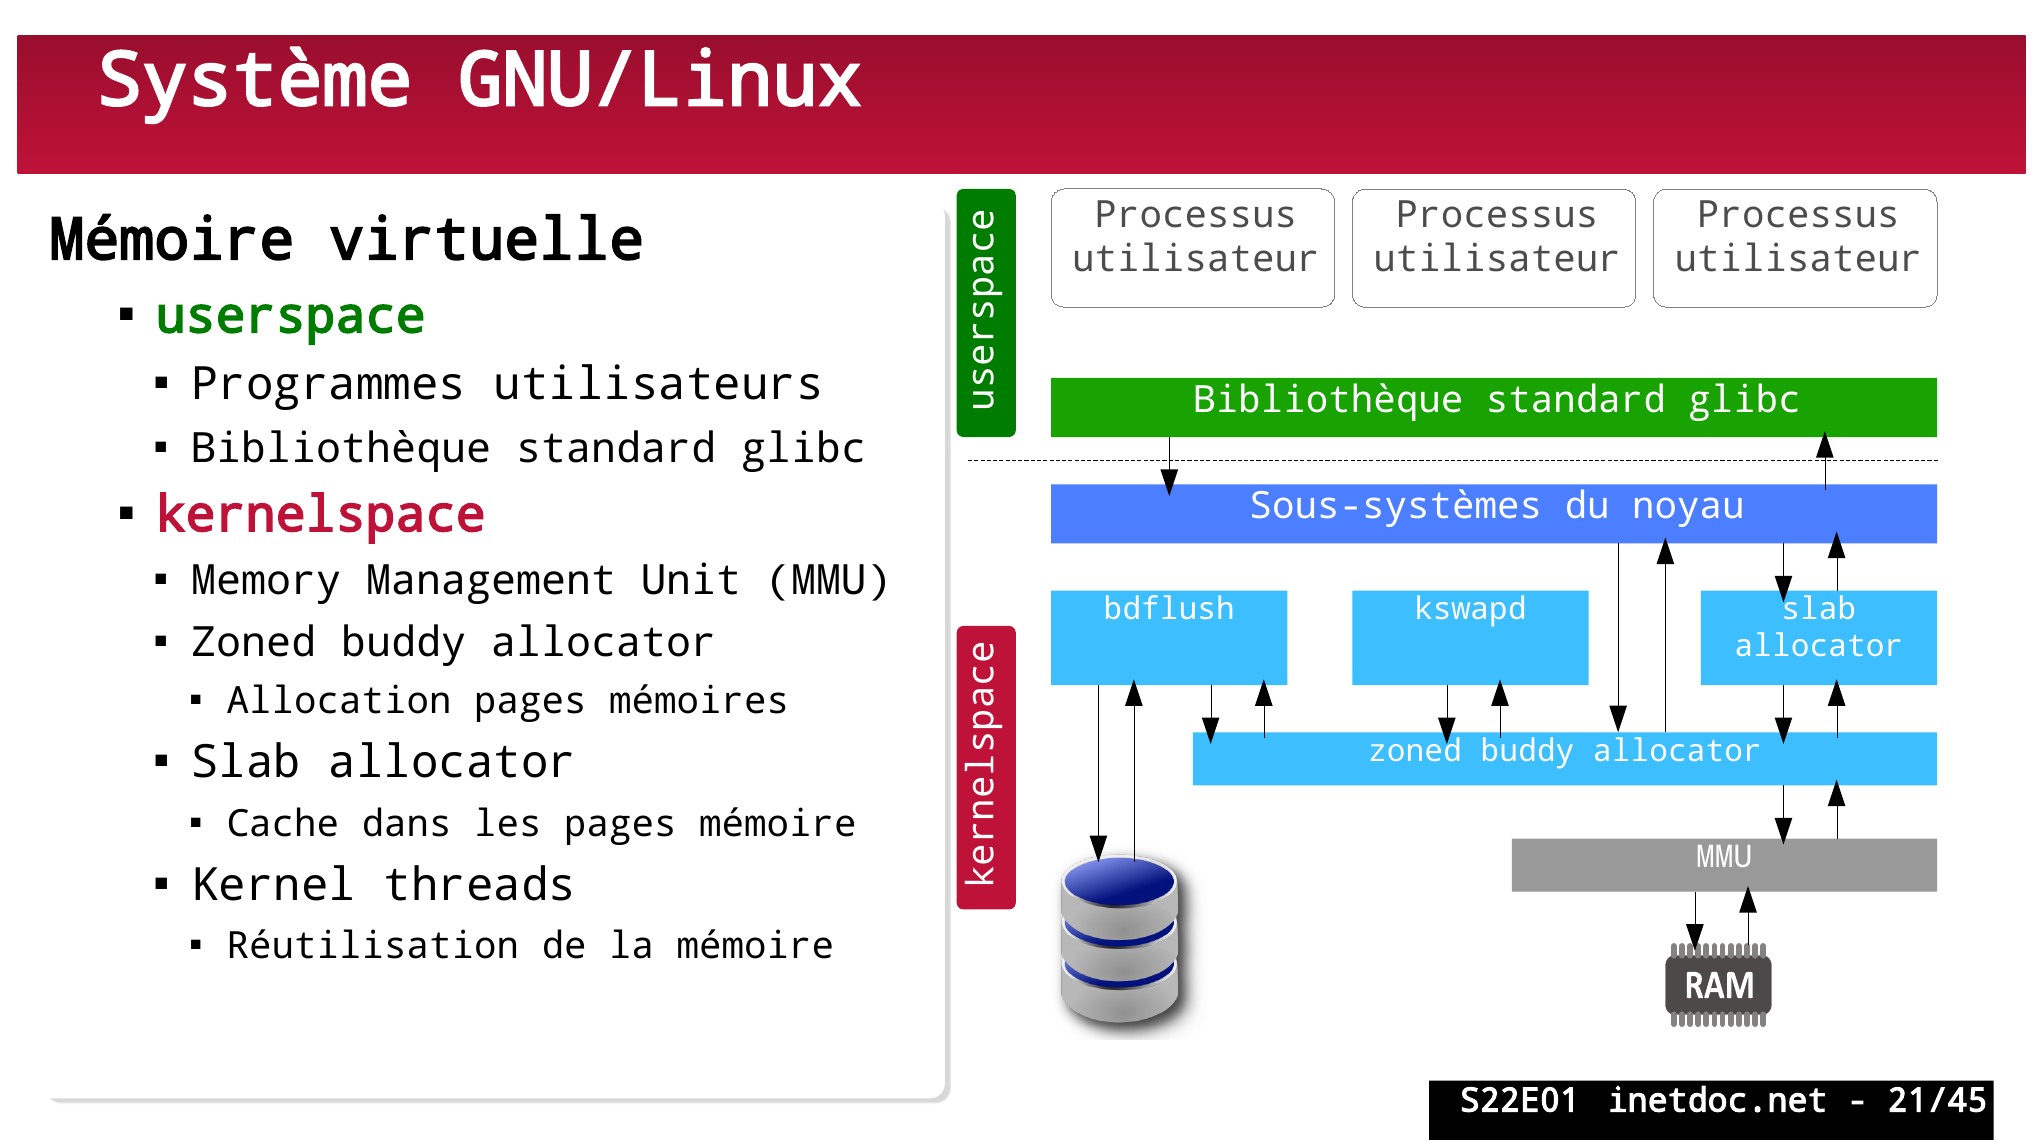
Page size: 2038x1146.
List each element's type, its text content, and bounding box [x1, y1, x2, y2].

text_box kswapd [1352, 590, 1589, 686]
text_box Processus utilisateur [1051, 188, 1335, 308]
text_box zoned buddy allocator [1192, 732, 1938, 786]
text_box Mémoire virtuelle userspace Programmes utilisateurs Bibliothèque standard glibc kernelspace Memory Management Unit (MMU) Zoned buddy allocator Allocation pages mémoires Slab allocator Cache dans les pages mémoire Kernel threads Réutilisation de la mémoire [38, 200, 945, 1099]
text_box bdflush [1051, 590, 1288, 686]
text_box kernelspace [956, 625, 1016, 910]
text_box Bibliothèque standard glibc [1051, 377, 1938, 438]
text_box Processus utilisateur [1352, 189, 1636, 308]
picture [1019, 845, 1217, 1040]
picture [1665, 942, 1772, 1028]
text_box S22E01 inetdoc.net - 45/45 [1429, 1080, 1994, 1140]
text_box Processus utilisateur [1653, 189, 1938, 308]
text_box userspace [956, 188, 1016, 438]
text_box Sous-systèmes du noyau [1051, 484, 1938, 544]
text_box Système GNU/Linux [17, 35, 2026, 174]
text_box MMU [1511, 838, 1938, 892]
text_box slab allocator [1700, 590, 1938, 686]
